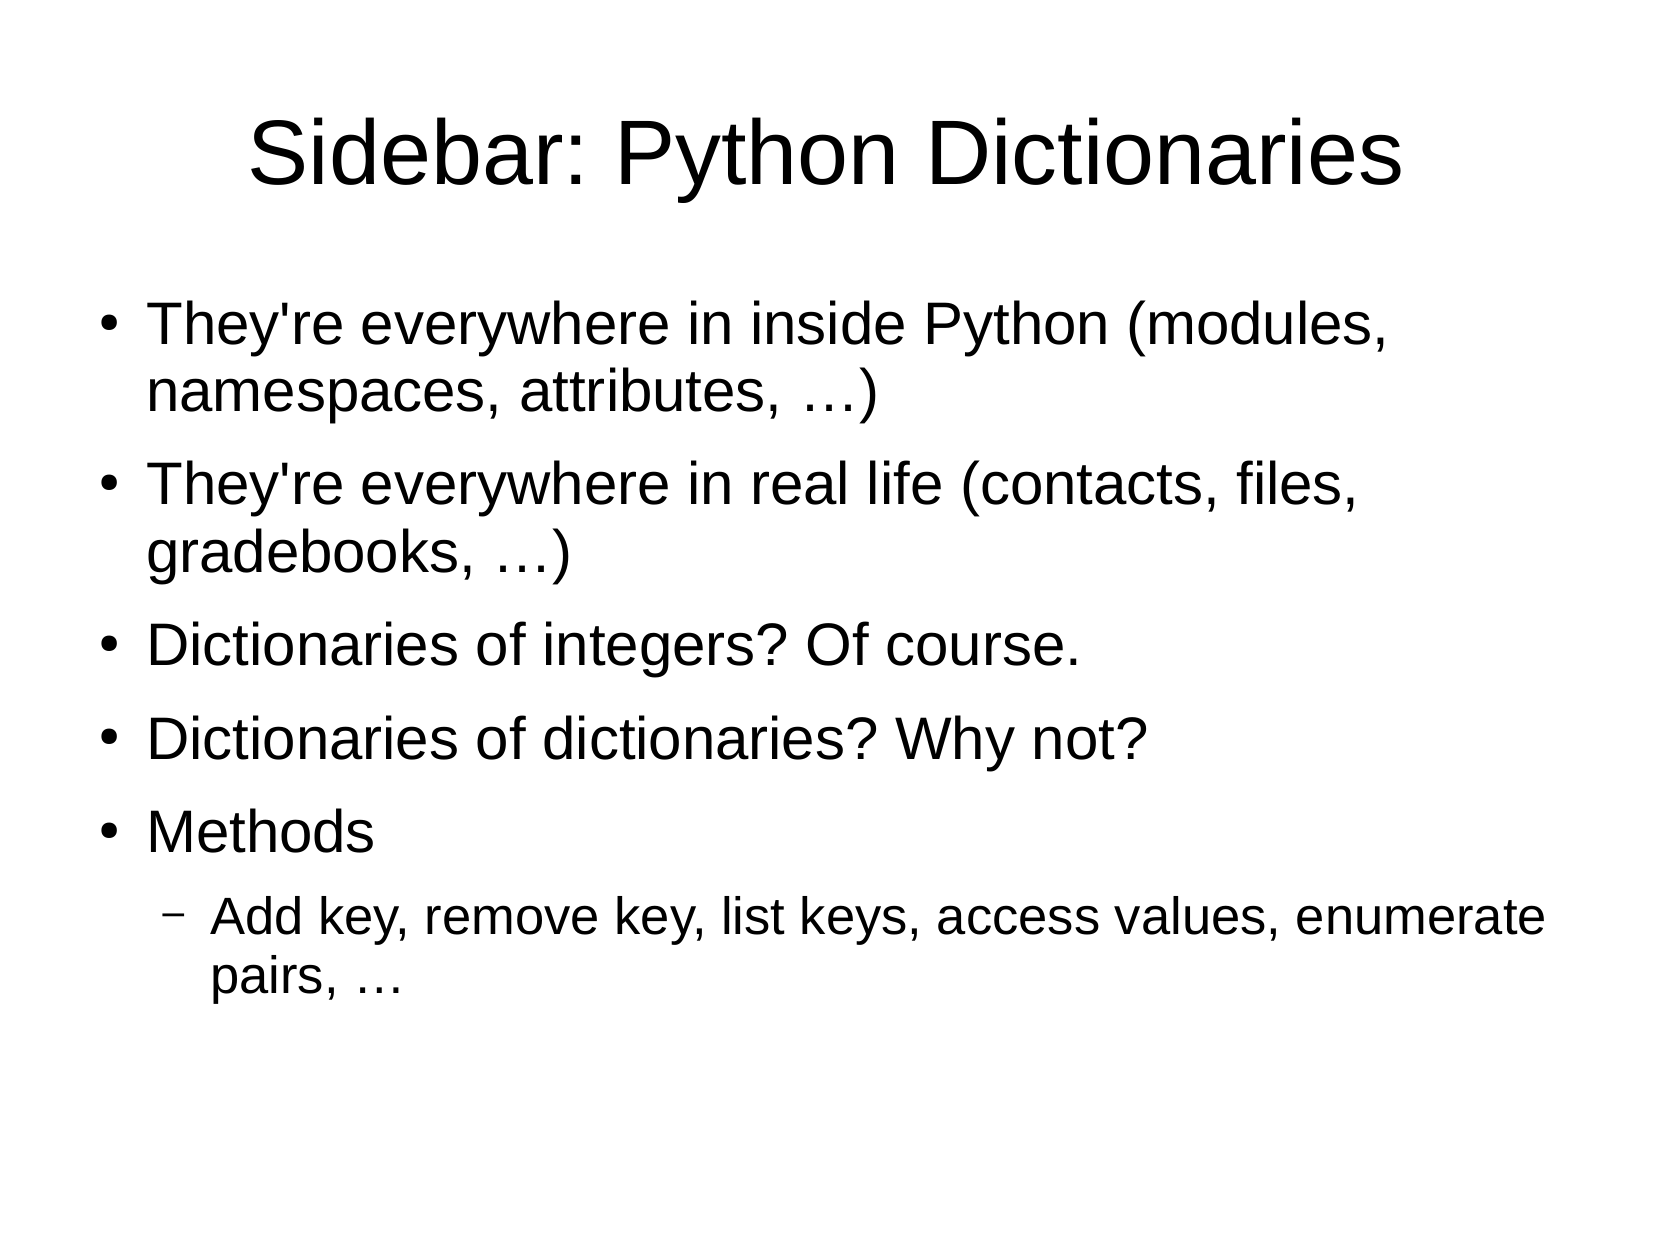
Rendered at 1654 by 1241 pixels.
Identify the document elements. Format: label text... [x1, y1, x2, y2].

list They're everywhere in inside Python (modules, namespaces, attributes, …) They're everywhere in real life (contacts, files, gradebooks, …) Dictionaries of integers? Of course. Dictionaries of dictionaries? Why not? Methods Add key, remove key, list keys, access values, enumerate pairs, … [82, 290, 1571, 1010]
title Sidebar: Python Dictionaries [82, 49, 1571, 257]
